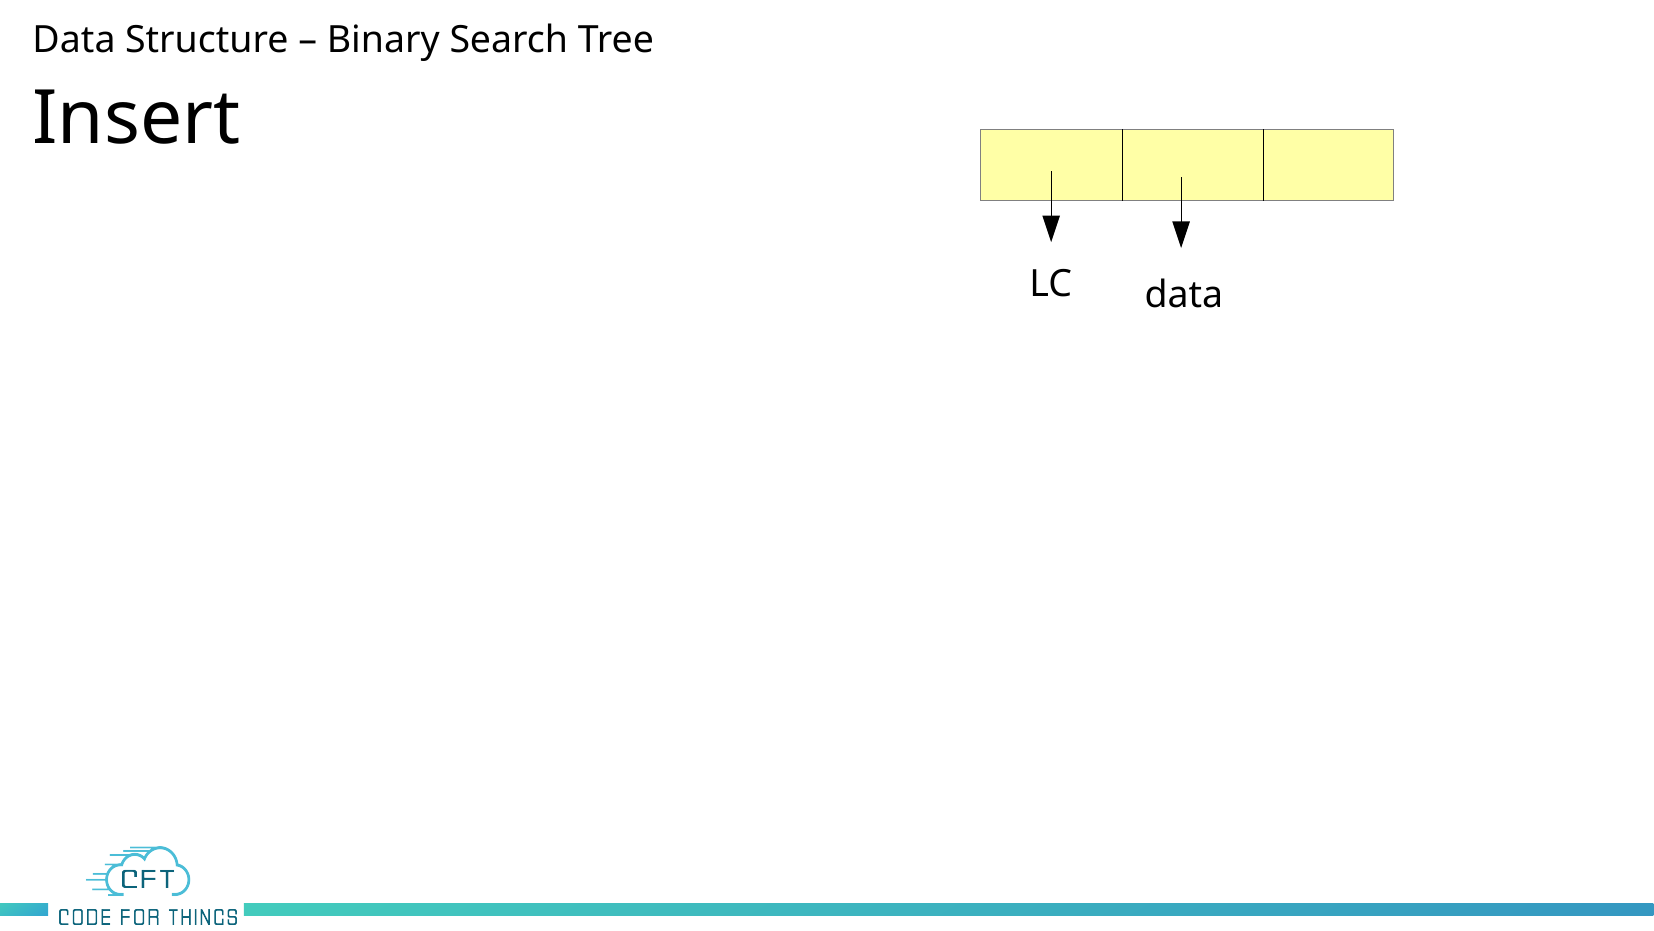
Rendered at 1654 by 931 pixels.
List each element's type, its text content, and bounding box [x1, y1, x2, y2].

title Data Structure – Binary Search Tree Insert [32, 12, 1184, 166]
text_box [1264, 129, 1394, 201]
text_box data [1110, 260, 1276, 319]
picture [59, 846, 237, 925]
text_box [1123, 129, 1263, 201]
text_box [980, 129, 1122, 201]
text_box LC [1014, 248, 1099, 308]
